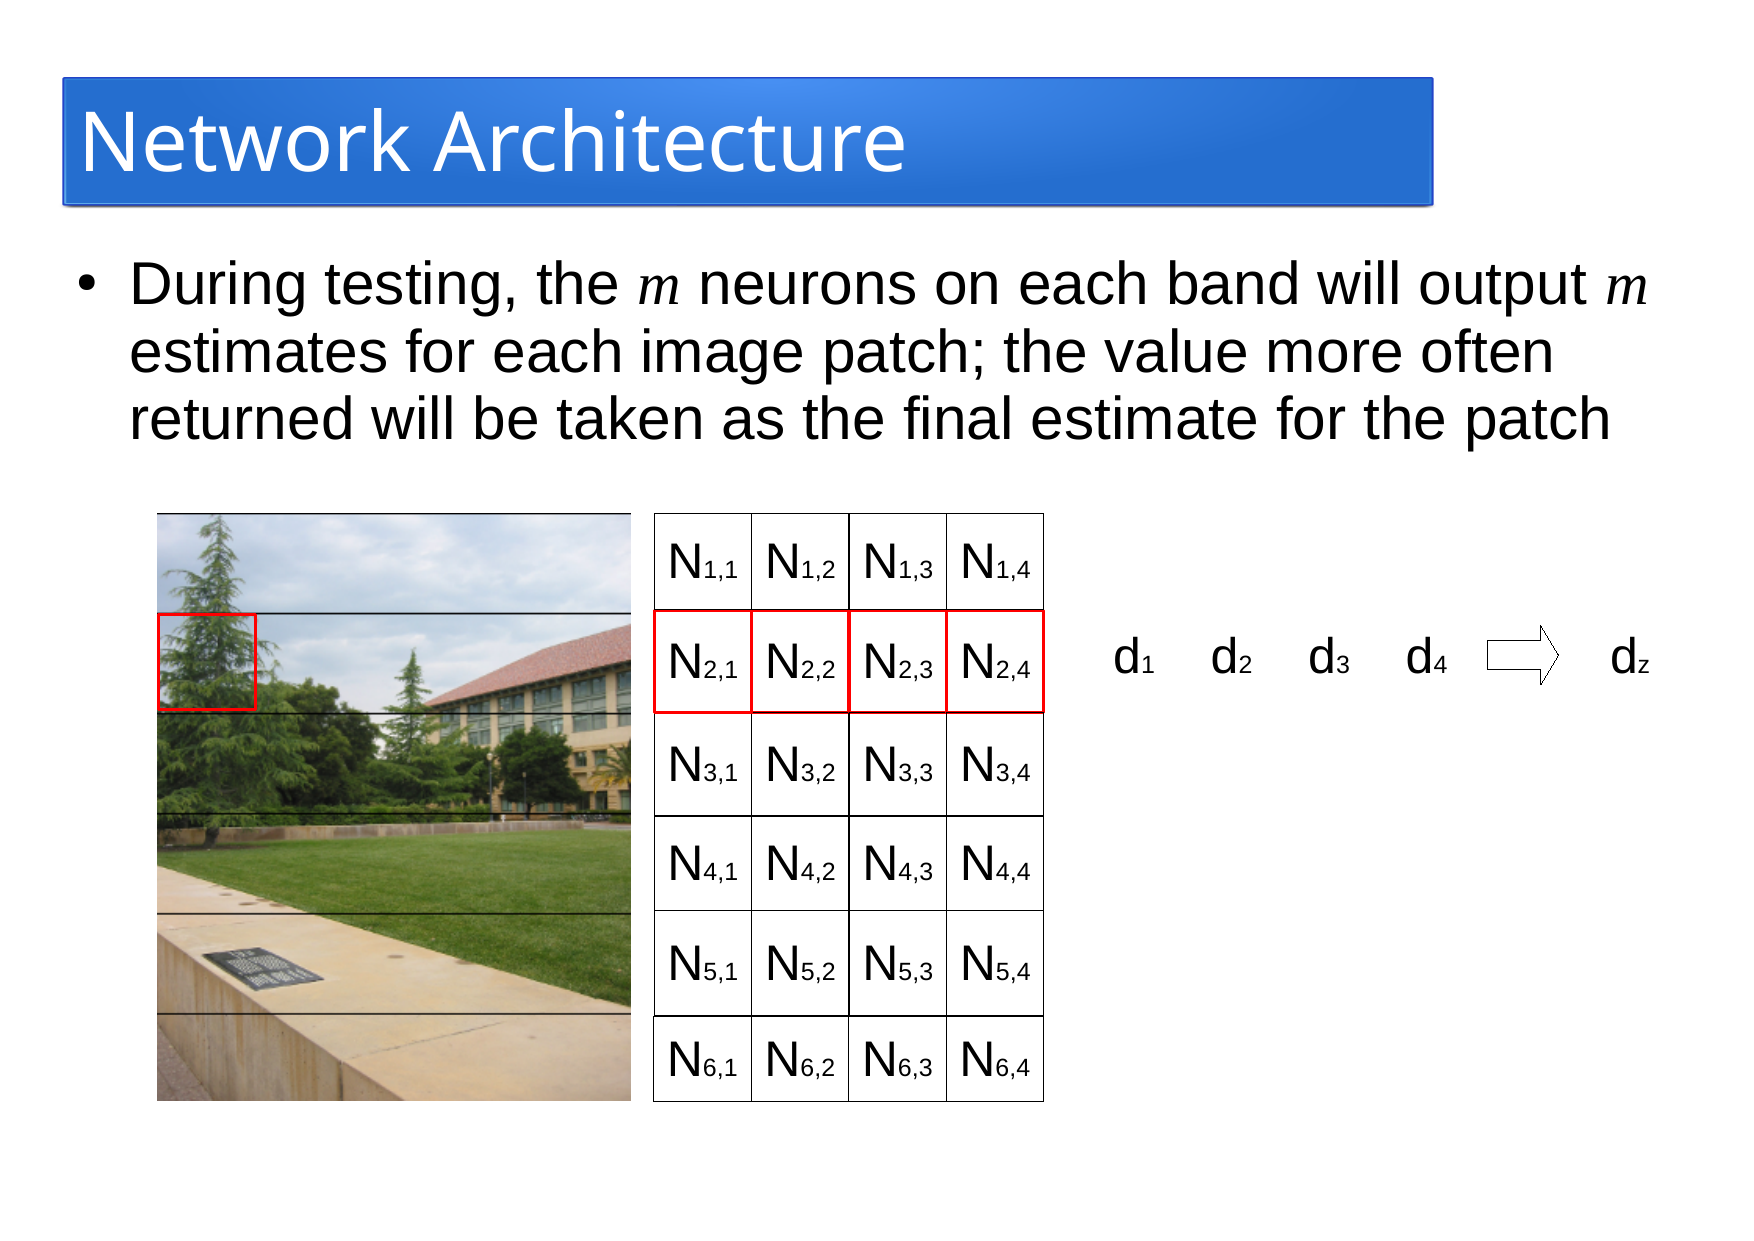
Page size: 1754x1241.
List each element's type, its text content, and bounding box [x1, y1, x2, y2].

text_box N6,4 [946, 1016, 1044, 1102]
text_box N6,3 [848, 1016, 946, 1102]
text_box N1,3 [849, 513, 946, 610]
text_box N2,2 [752, 610, 849, 712]
text_box N5,2 [751, 911, 849, 1016]
picture [157, 513, 631, 1101]
text_box N2,1 [654, 610, 752, 713]
text_box N5,3 [849, 911, 946, 1016]
text_box N4,3 [849, 817, 946, 911]
text_box N5,4 [946, 911, 1044, 1016]
text_box N4,2 [751, 817, 849, 911]
text_box N3,3 [849, 712, 946, 817]
text_box N3,1 [654, 713, 751, 817]
text_box N4,4 [946, 817, 1044, 911]
picture [58, 77, 1439, 209]
text_box N3,4 [946, 712, 1044, 817]
title Network Architecture [78, 80, 1429, 198]
text_box N1,1 [654, 513, 751, 610]
text_box N2,4 [946, 610, 1044, 712]
text_box N1,2 [751, 513, 849, 610]
text_box N5,1 [654, 911, 751, 1016]
list During testing, the m neurons on each band will output m estimates for each image patch; the value more often returned will be taken as the final estimate for the patch [58, 249, 1696, 496]
text_box N4,1 [654, 817, 751, 911]
text_box N1,4 [946, 513, 1044, 610]
text_box N6,2 [751, 1016, 848, 1102]
text_box [1487, 625, 1559, 685]
text_box d4 [1377, 608, 1476, 704]
text_box d1 [1085, 608, 1182, 704]
text_box dz [1581, 608, 1679, 704]
text_box d2 [1182, 608, 1281, 704]
text_box [158, 614, 256, 710]
text_box N6,1 [653, 1016, 751, 1102]
text_box N3,2 [751, 712, 849, 817]
text_box N2,3 [849, 610, 946, 712]
text_box d3 [1281, 608, 1377, 704]
